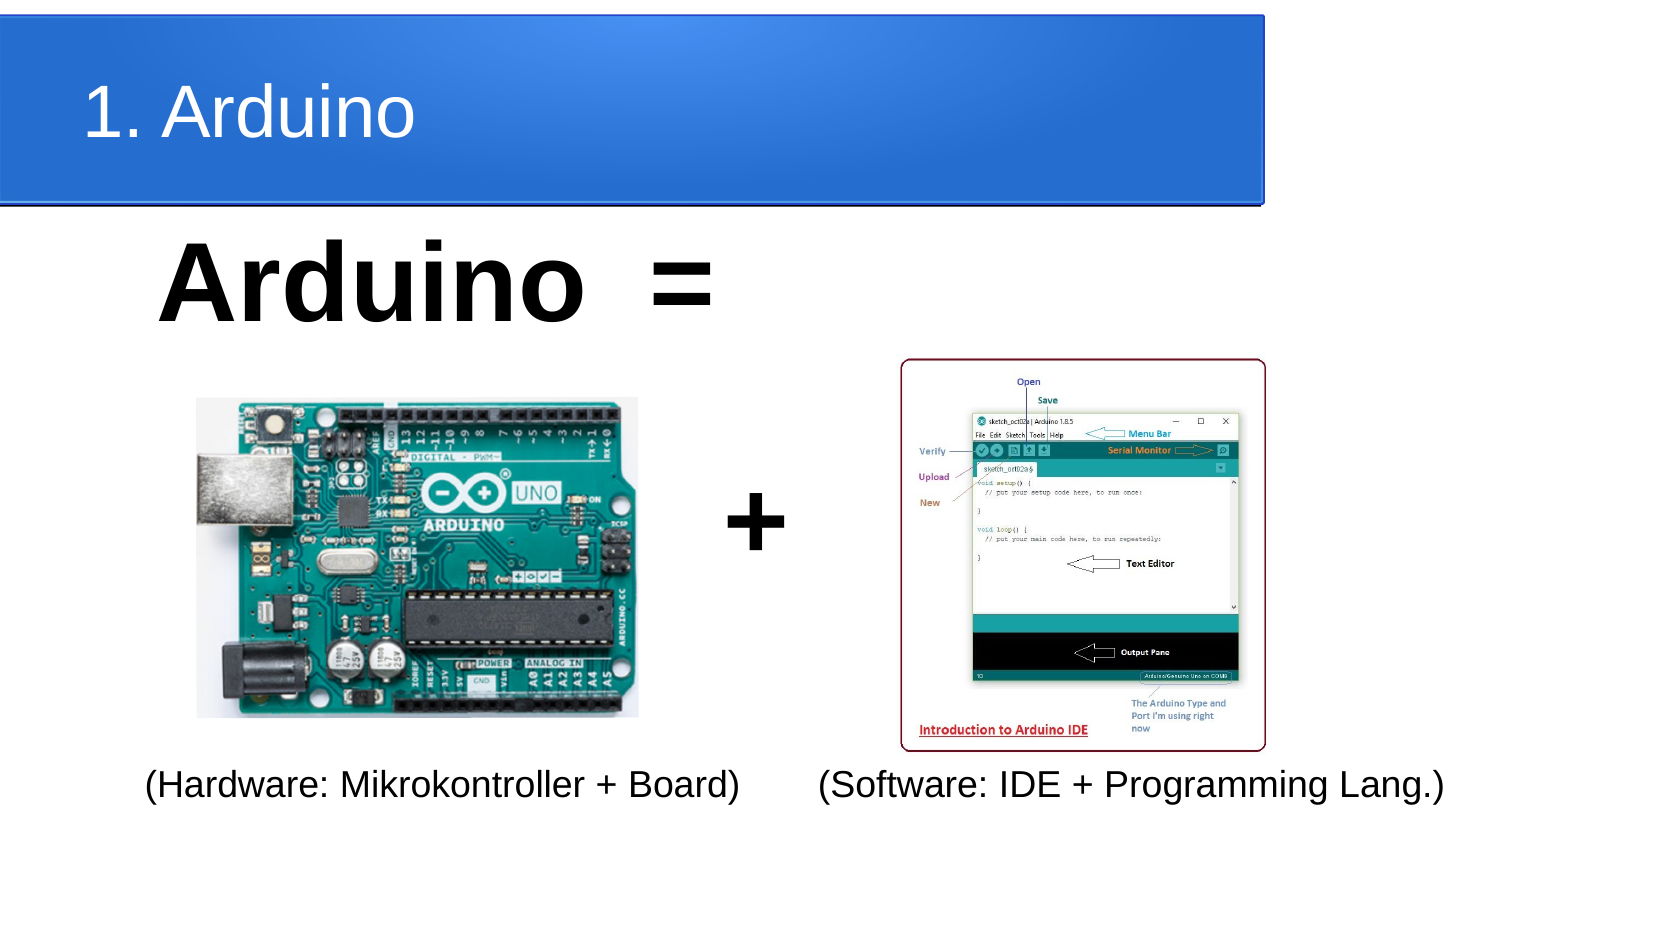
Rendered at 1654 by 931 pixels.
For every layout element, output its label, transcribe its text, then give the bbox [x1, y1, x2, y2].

text_box Arduino = [141, 212, 1193, 355]
text_box (Software: IDE + Programming Lang.) [803, 755, 1512, 863]
picture [195, 396, 639, 719]
picture [897, 354, 1269, 756]
text_box (Hardware: Mikrokontroller + Board) [129, 755, 756, 815]
text_box + [708, 450, 815, 591]
title 1. Arduino [82, 35, 1235, 189]
